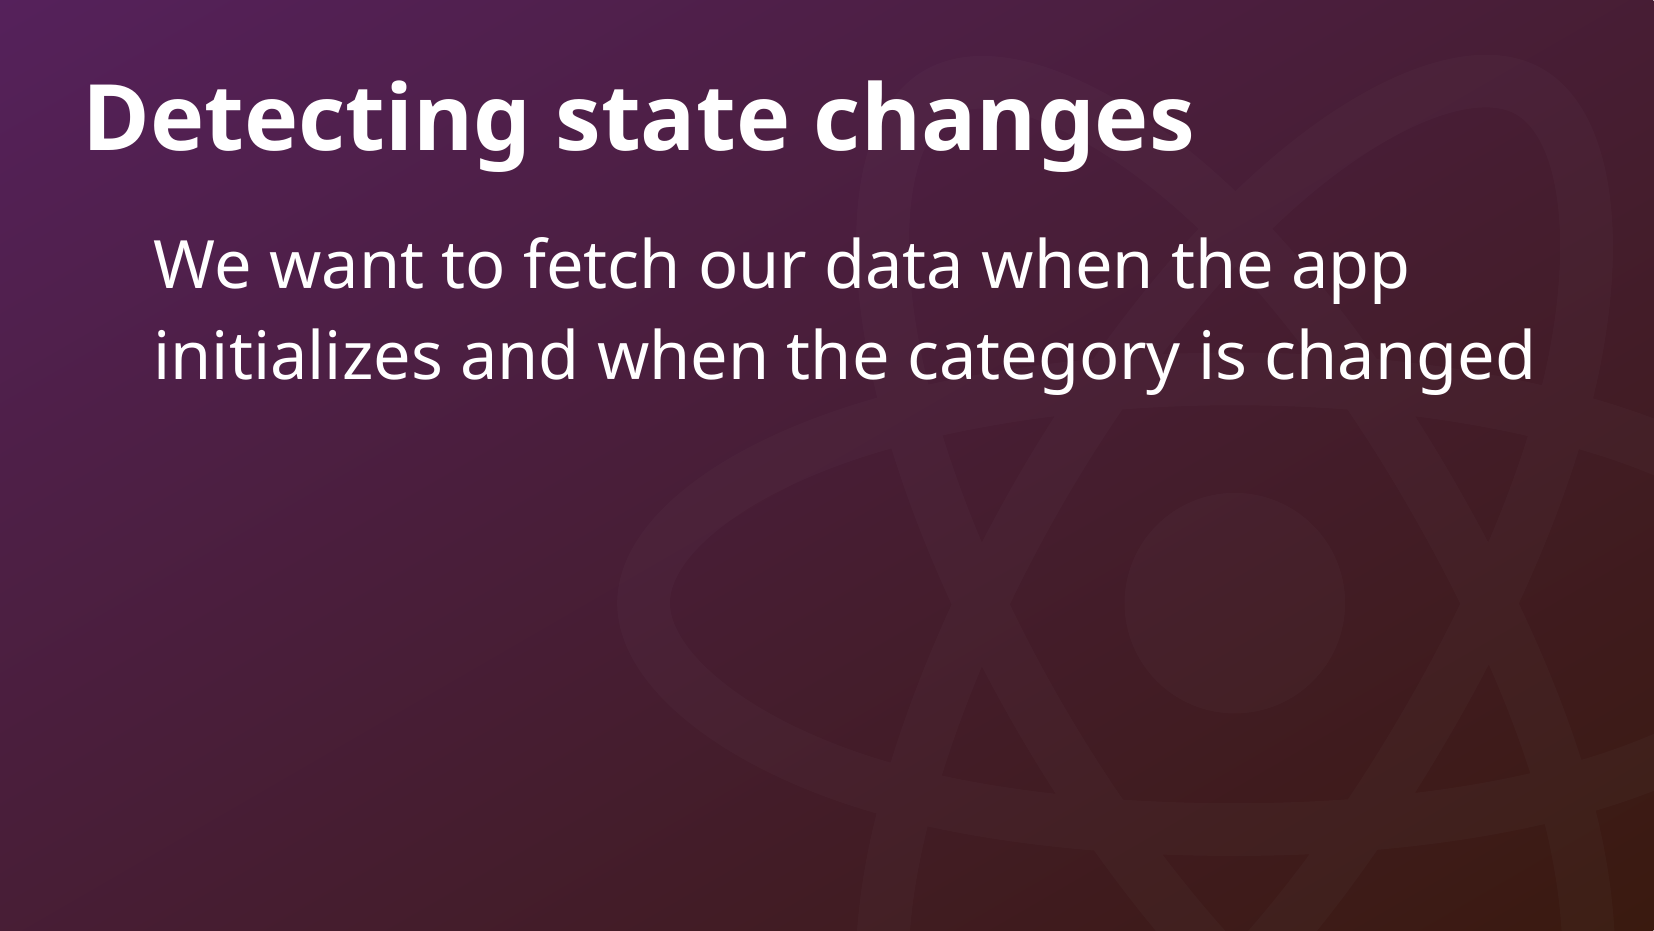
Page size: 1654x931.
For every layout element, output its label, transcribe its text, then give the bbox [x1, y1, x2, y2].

title Detecting state changes [82, 37, 1571, 193]
list We want to fetch our data when the app initializes and when the category is changed [82, 217, 1571, 758]
